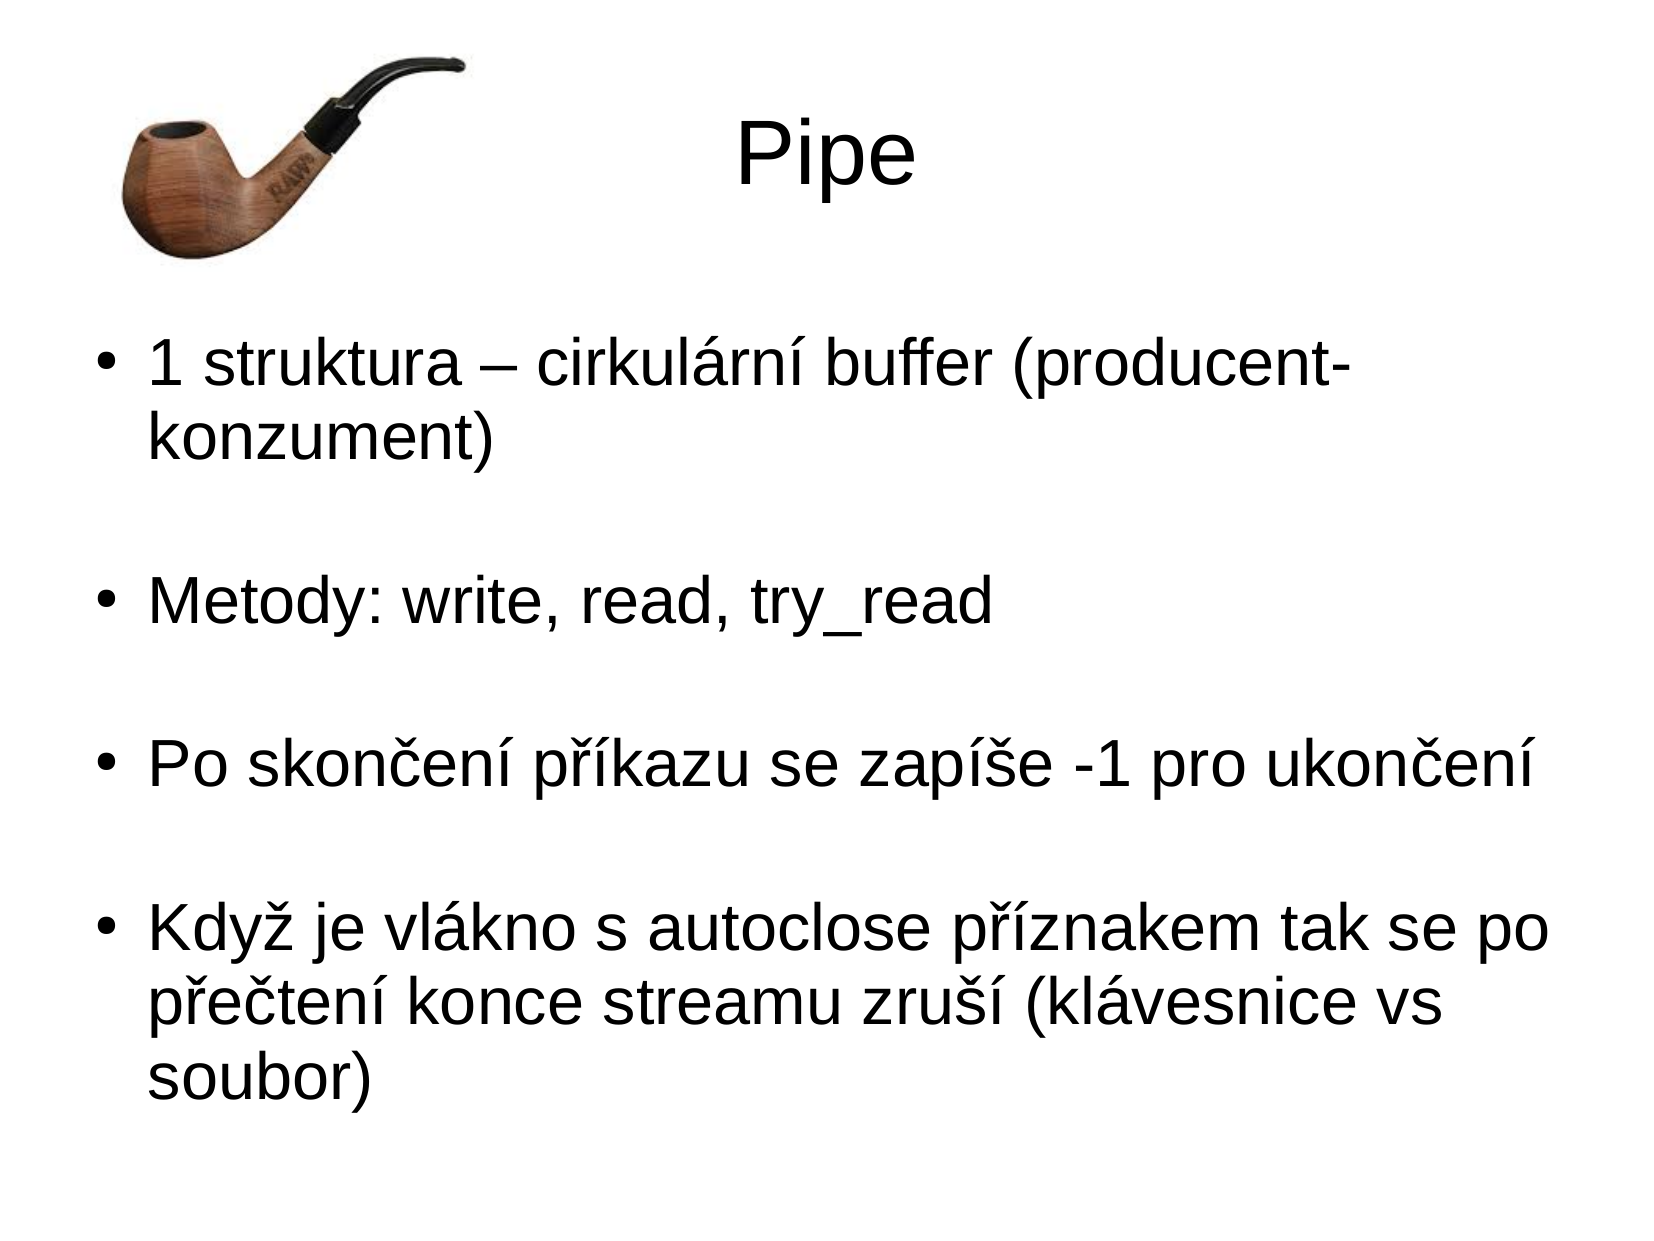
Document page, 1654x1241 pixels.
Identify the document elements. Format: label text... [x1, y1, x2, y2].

title Pipe [532, 49, 1571, 257]
picture [23, 29, 532, 272]
list 1 struktura – cirkulární buffer (producent-konzument) Metody: write, read, try_read Po skončení příkazu se zapíše -1 pro ukončení Když je vlákno s autoclose příznakem tak se po přečtení konce streamu zruší (klávesnice vs soubor) [76, 324, 1565, 1144]
